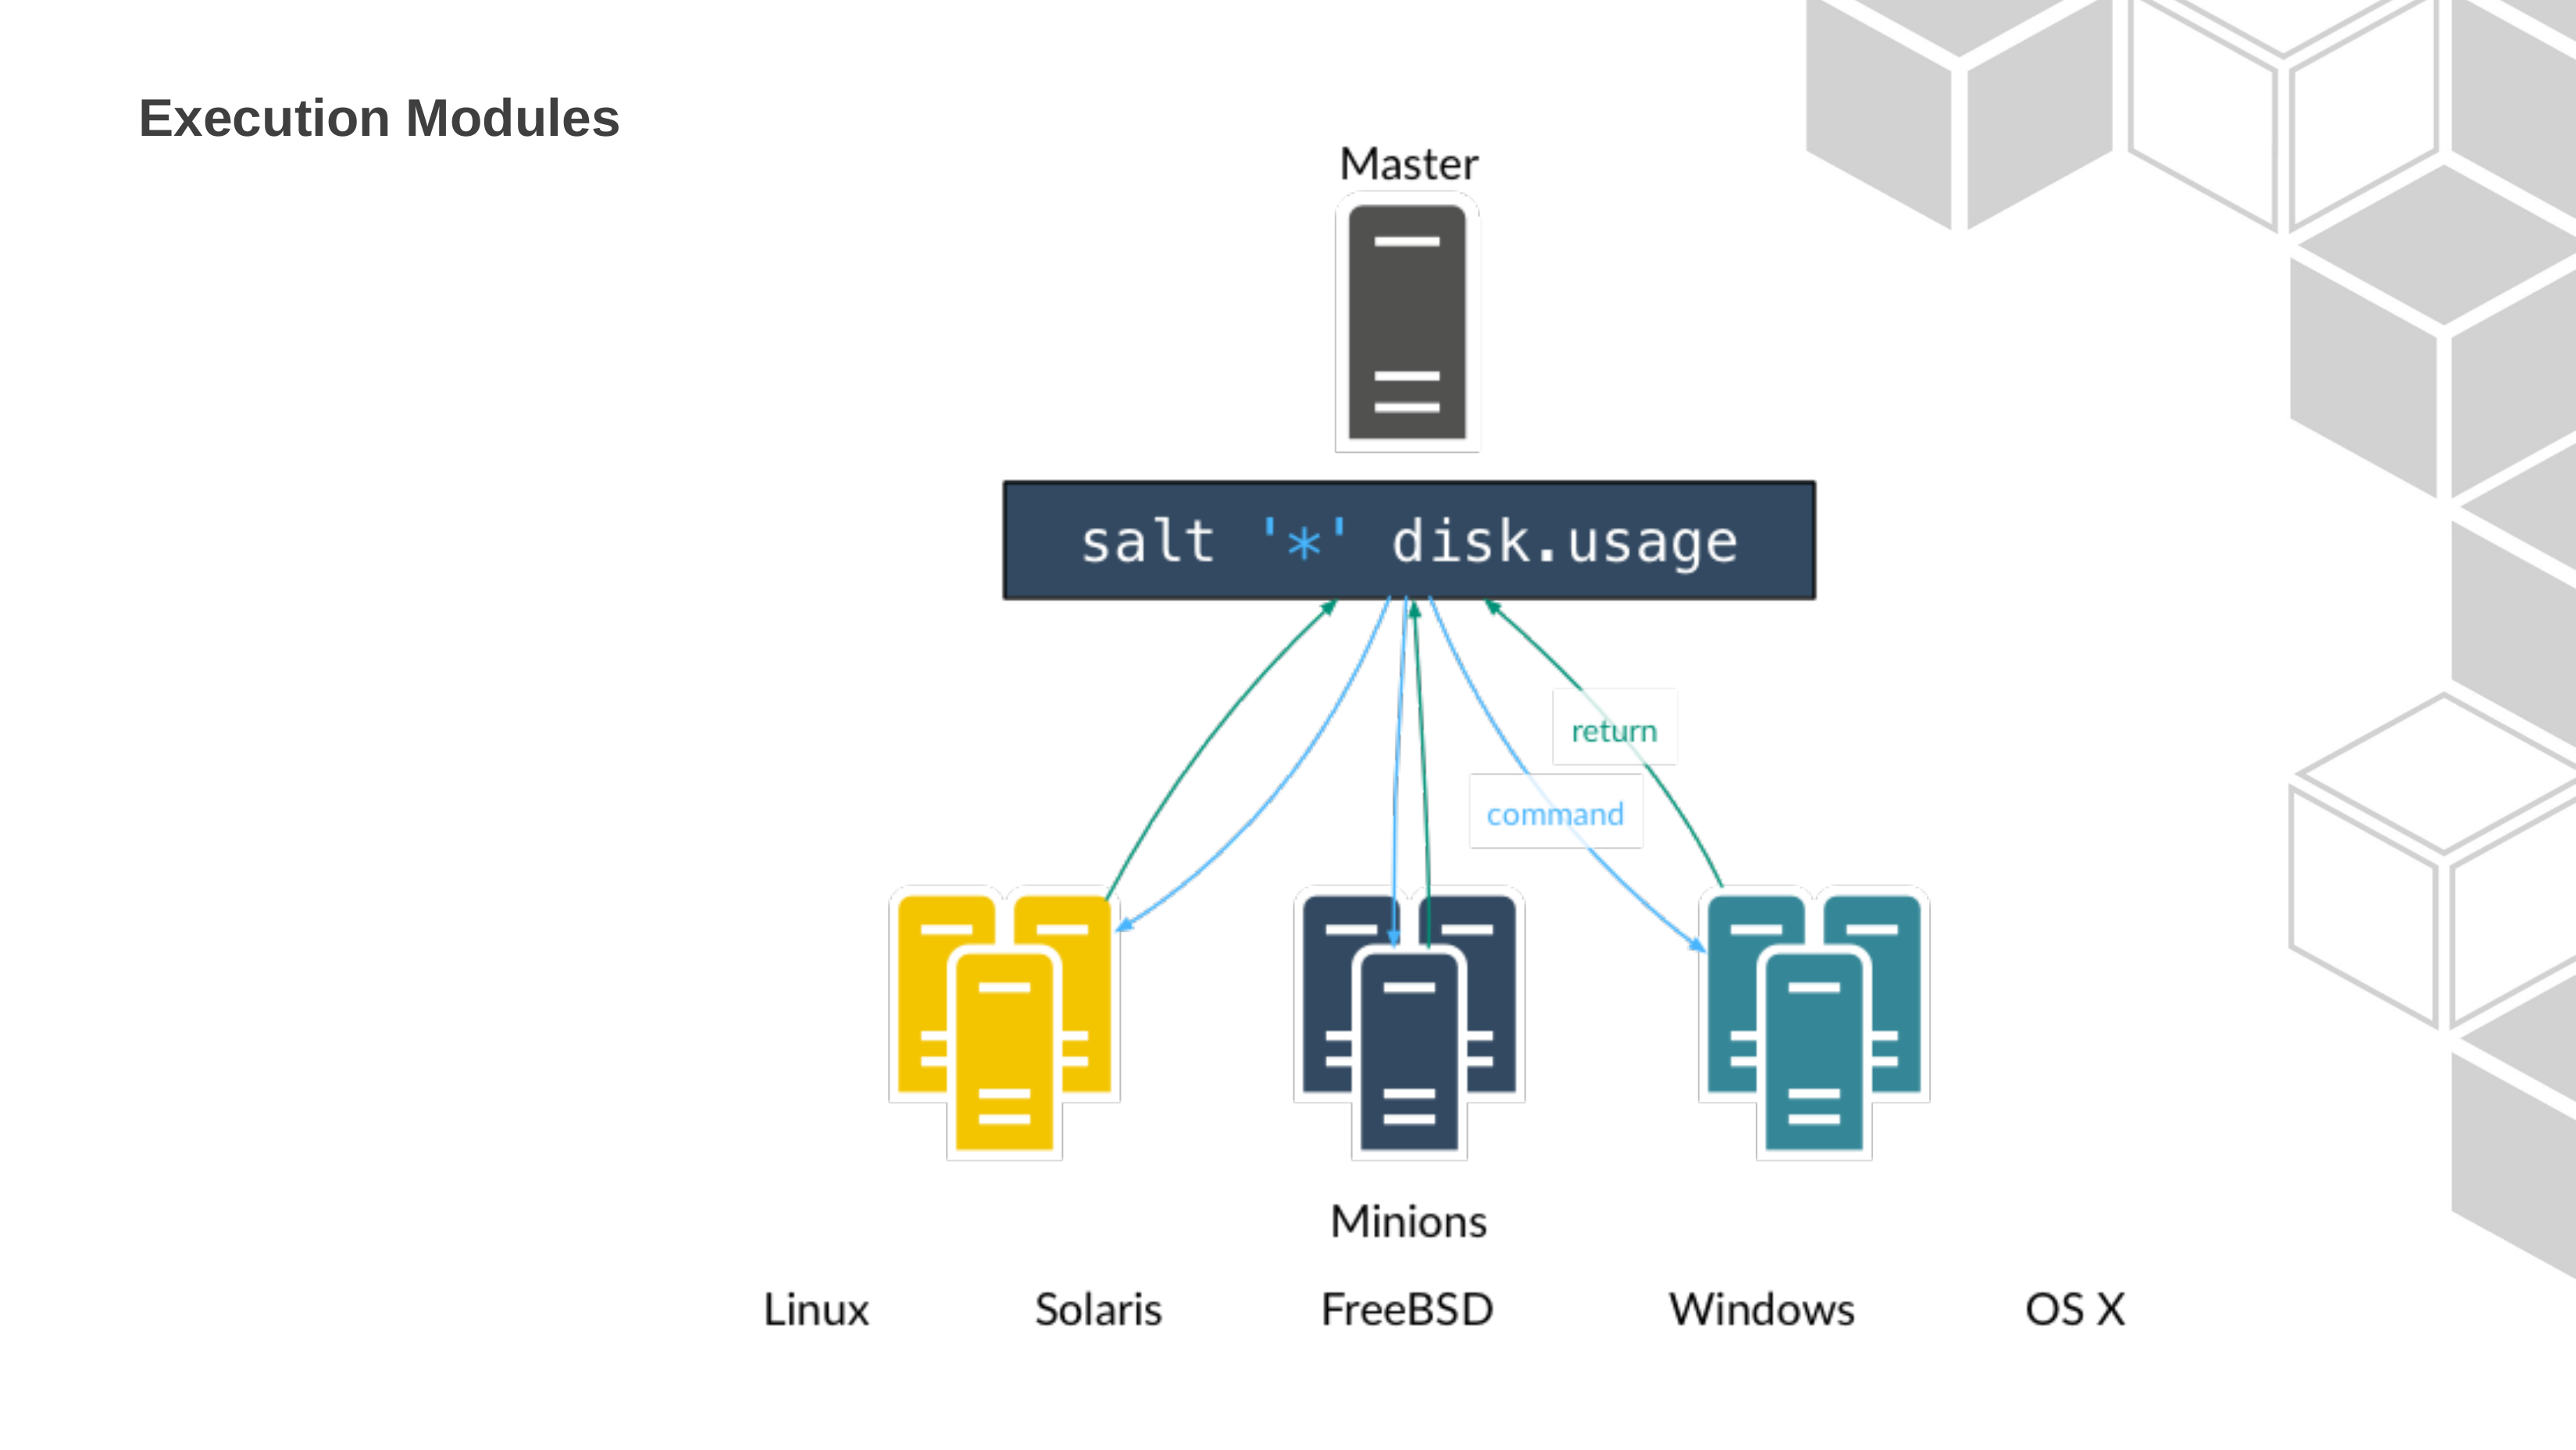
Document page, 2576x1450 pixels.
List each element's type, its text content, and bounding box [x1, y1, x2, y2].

title Execution Modules [127, 32, 2446, 198]
picture [0, 0, 2576, 1450]
